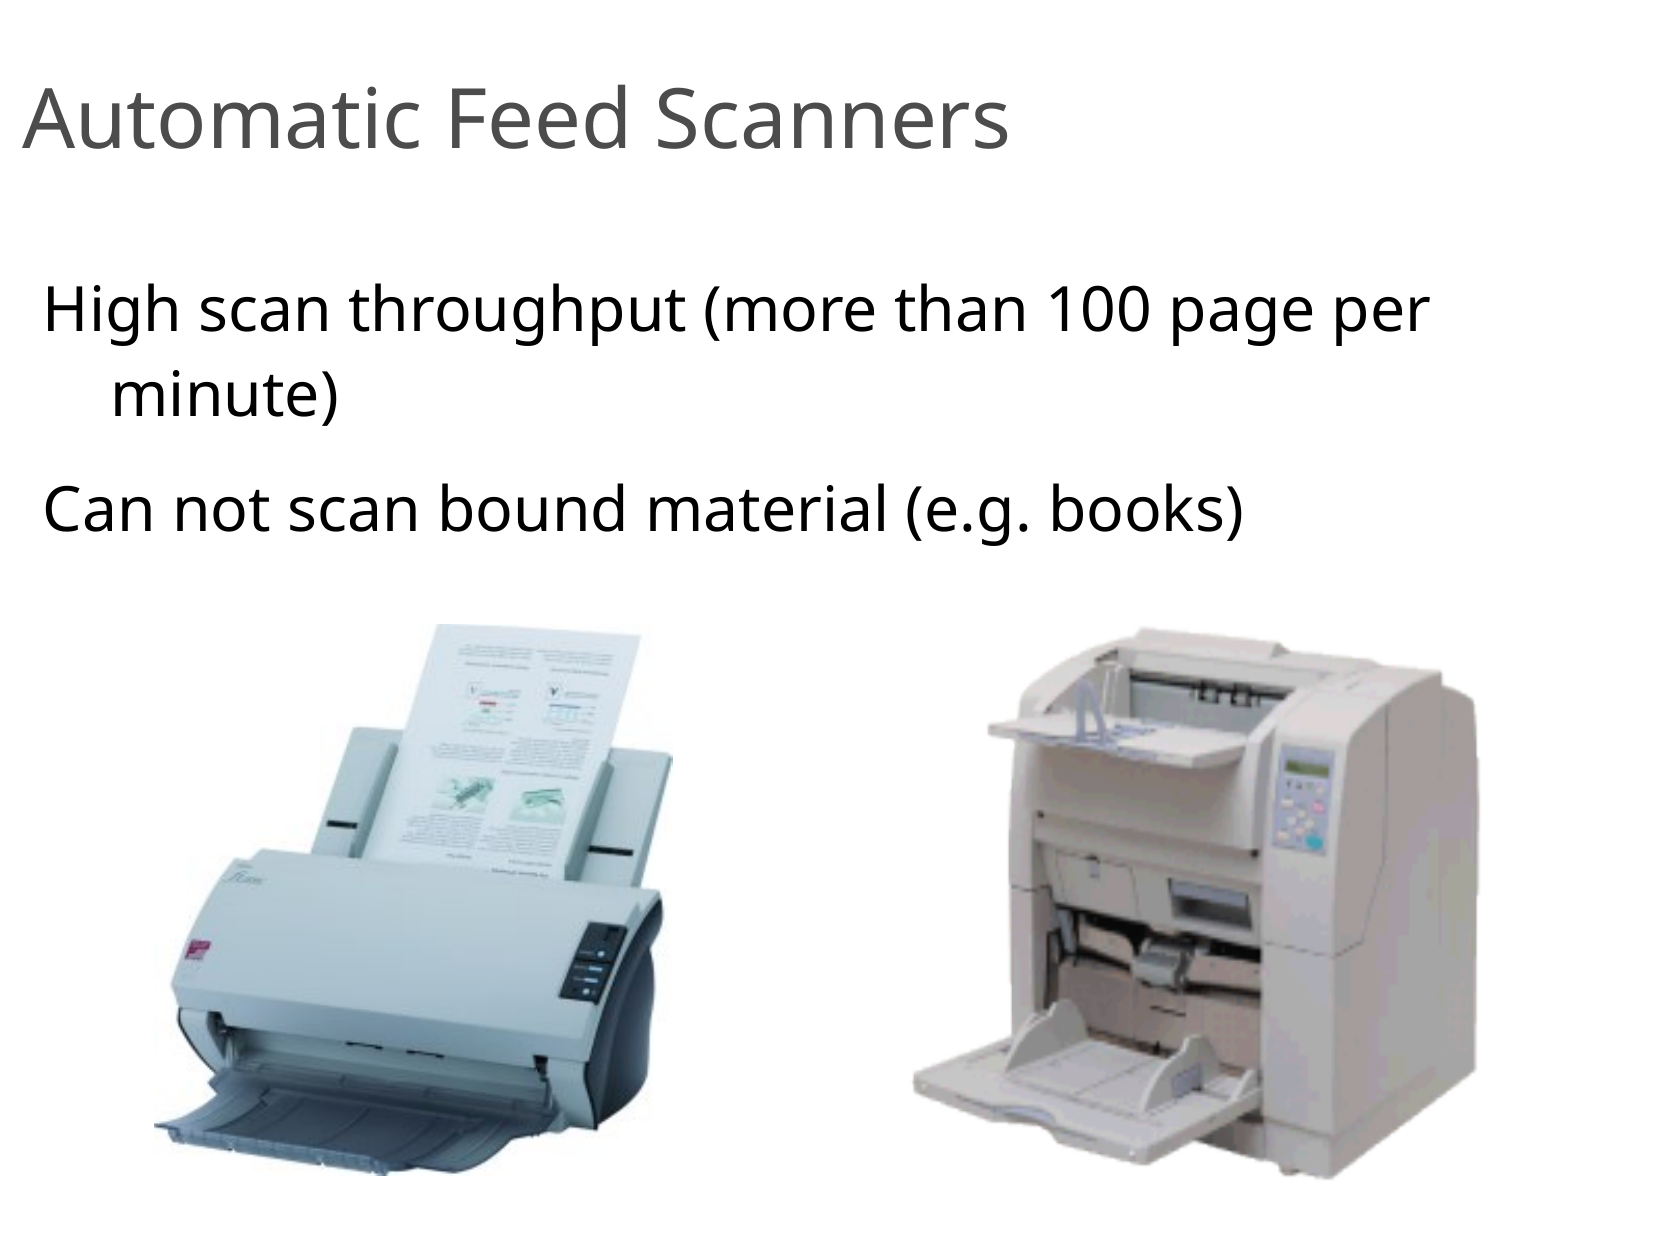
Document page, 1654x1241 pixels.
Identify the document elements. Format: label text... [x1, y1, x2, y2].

list High scan throughput (more than 100 page per minute) Can not scan bound material (e.g. books) [25, 233, 1654, 582]
picture [154, 624, 673, 1177]
title Automatic Feed Scanners [22, 26, 1654, 205]
picture [905, 609, 1499, 1192]
